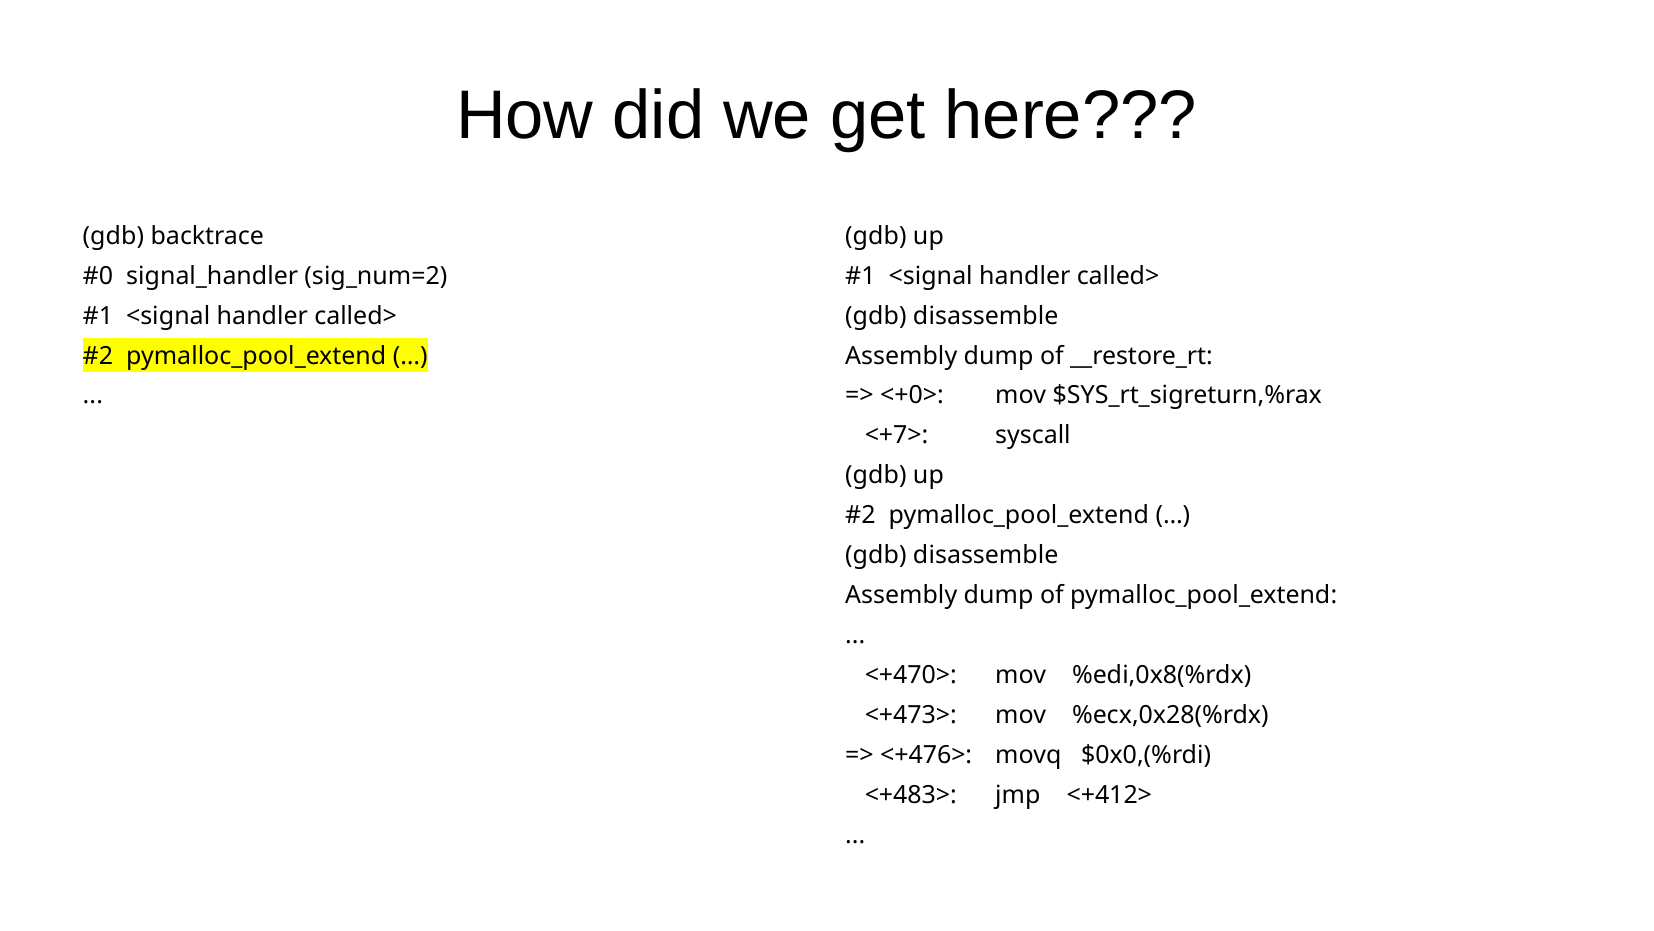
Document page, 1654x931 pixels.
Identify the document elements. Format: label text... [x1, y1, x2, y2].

list (gdb) backtrace #0 signal_handler (sig_num=2) #1 <signal handler called> #2 pymalloc_pool_extend (…) ... [82, 217, 809, 900]
title How did we get here??? [82, 37, 1571, 193]
list (gdb) up #1 <signal handler called> (gdb) disassemble Assembly dump of __restore_rt: => <+0>: mov $SYS_rt_sigreturn,%rax <+7>: syscall (gdb) up #2 pymalloc_pool_extend (…) (gdb) disassemble Assembly dump of pymalloc_pool_extend: ... <+470>: mov %edi,0x8(%rdx) <+473>: mov %ecx,0x28(%rdx) => <+476>: movq $0x0,(%rdi) <+483>: jmp <+412> ... [845, 217, 1654, 900]
